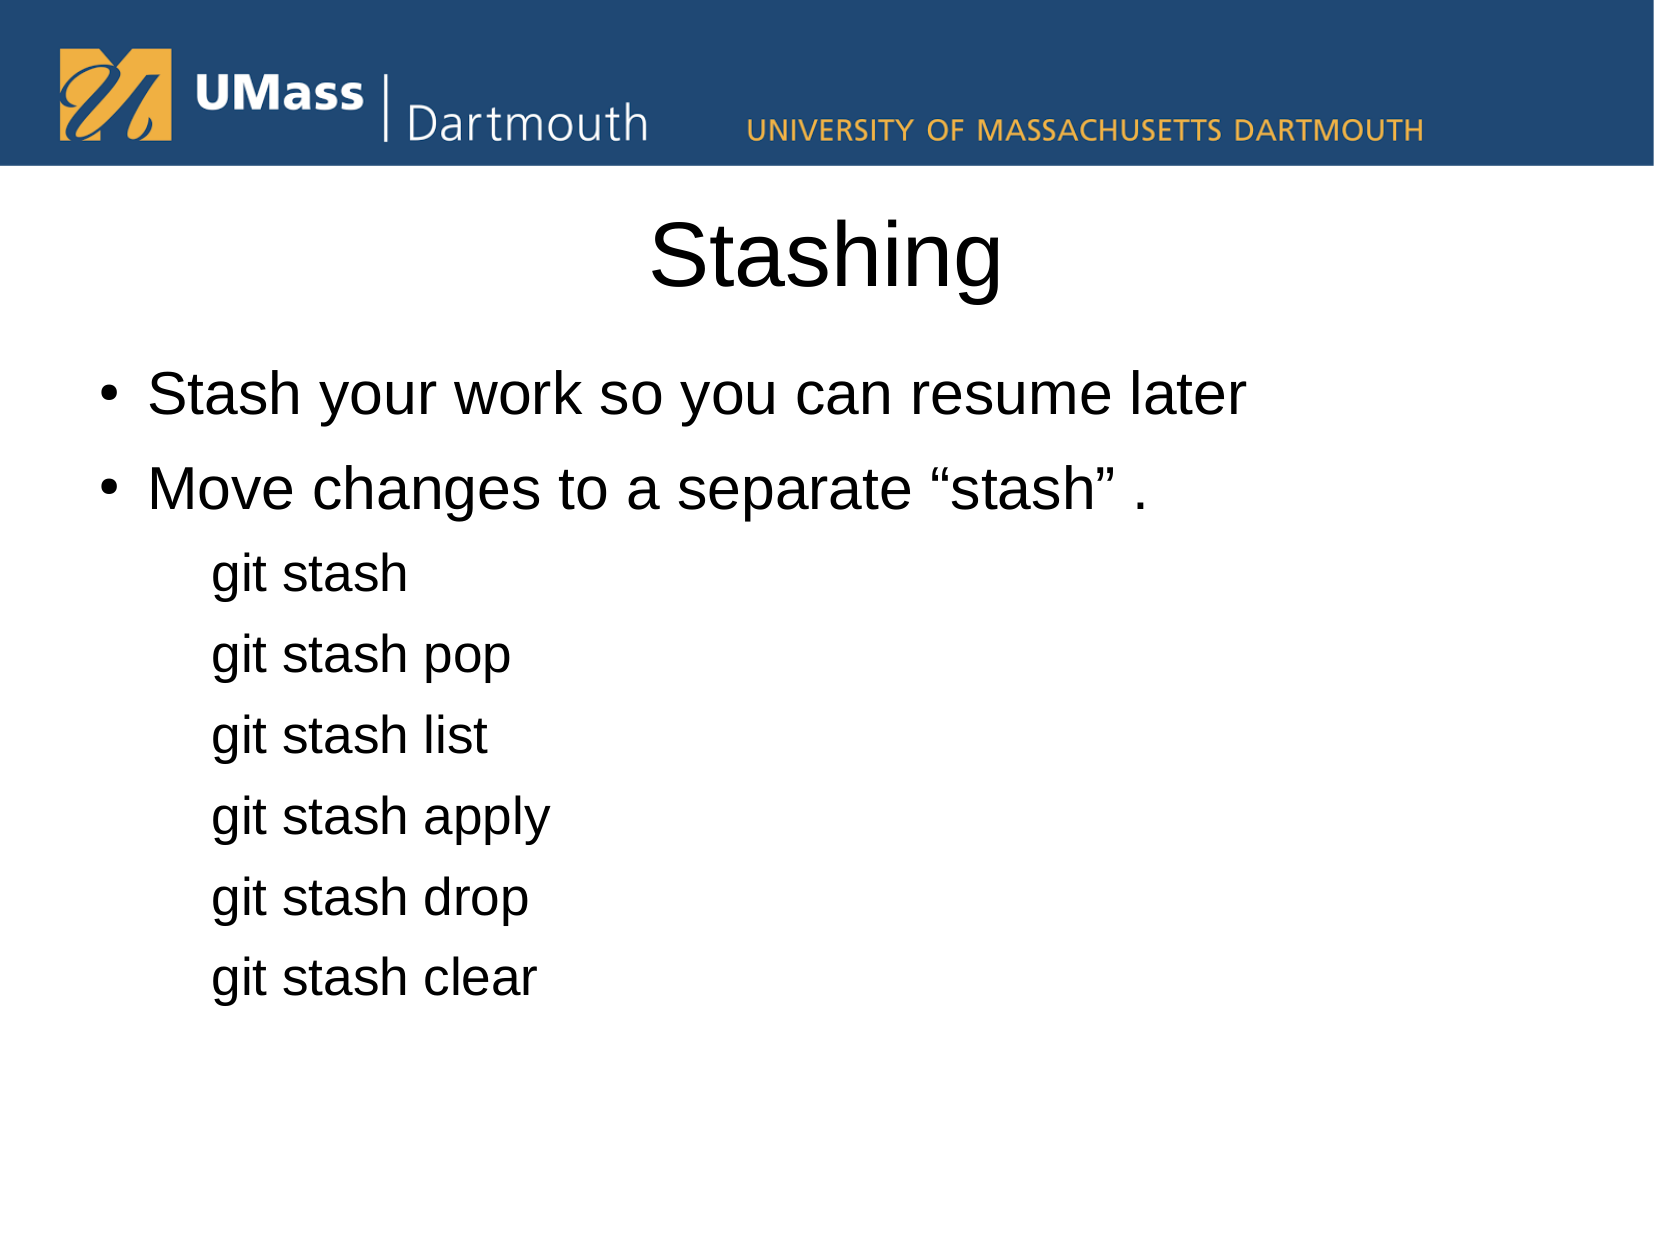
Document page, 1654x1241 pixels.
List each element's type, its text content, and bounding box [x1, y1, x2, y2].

title Stashing [82, 180, 1571, 331]
picture [0, 0, 1654, 166]
list Stash your work so you can resume later Move changes to a separate “stash” . git stash git stash pop git stash list git stash apply git stash drop git stash clear [82, 360, 1571, 1010]
